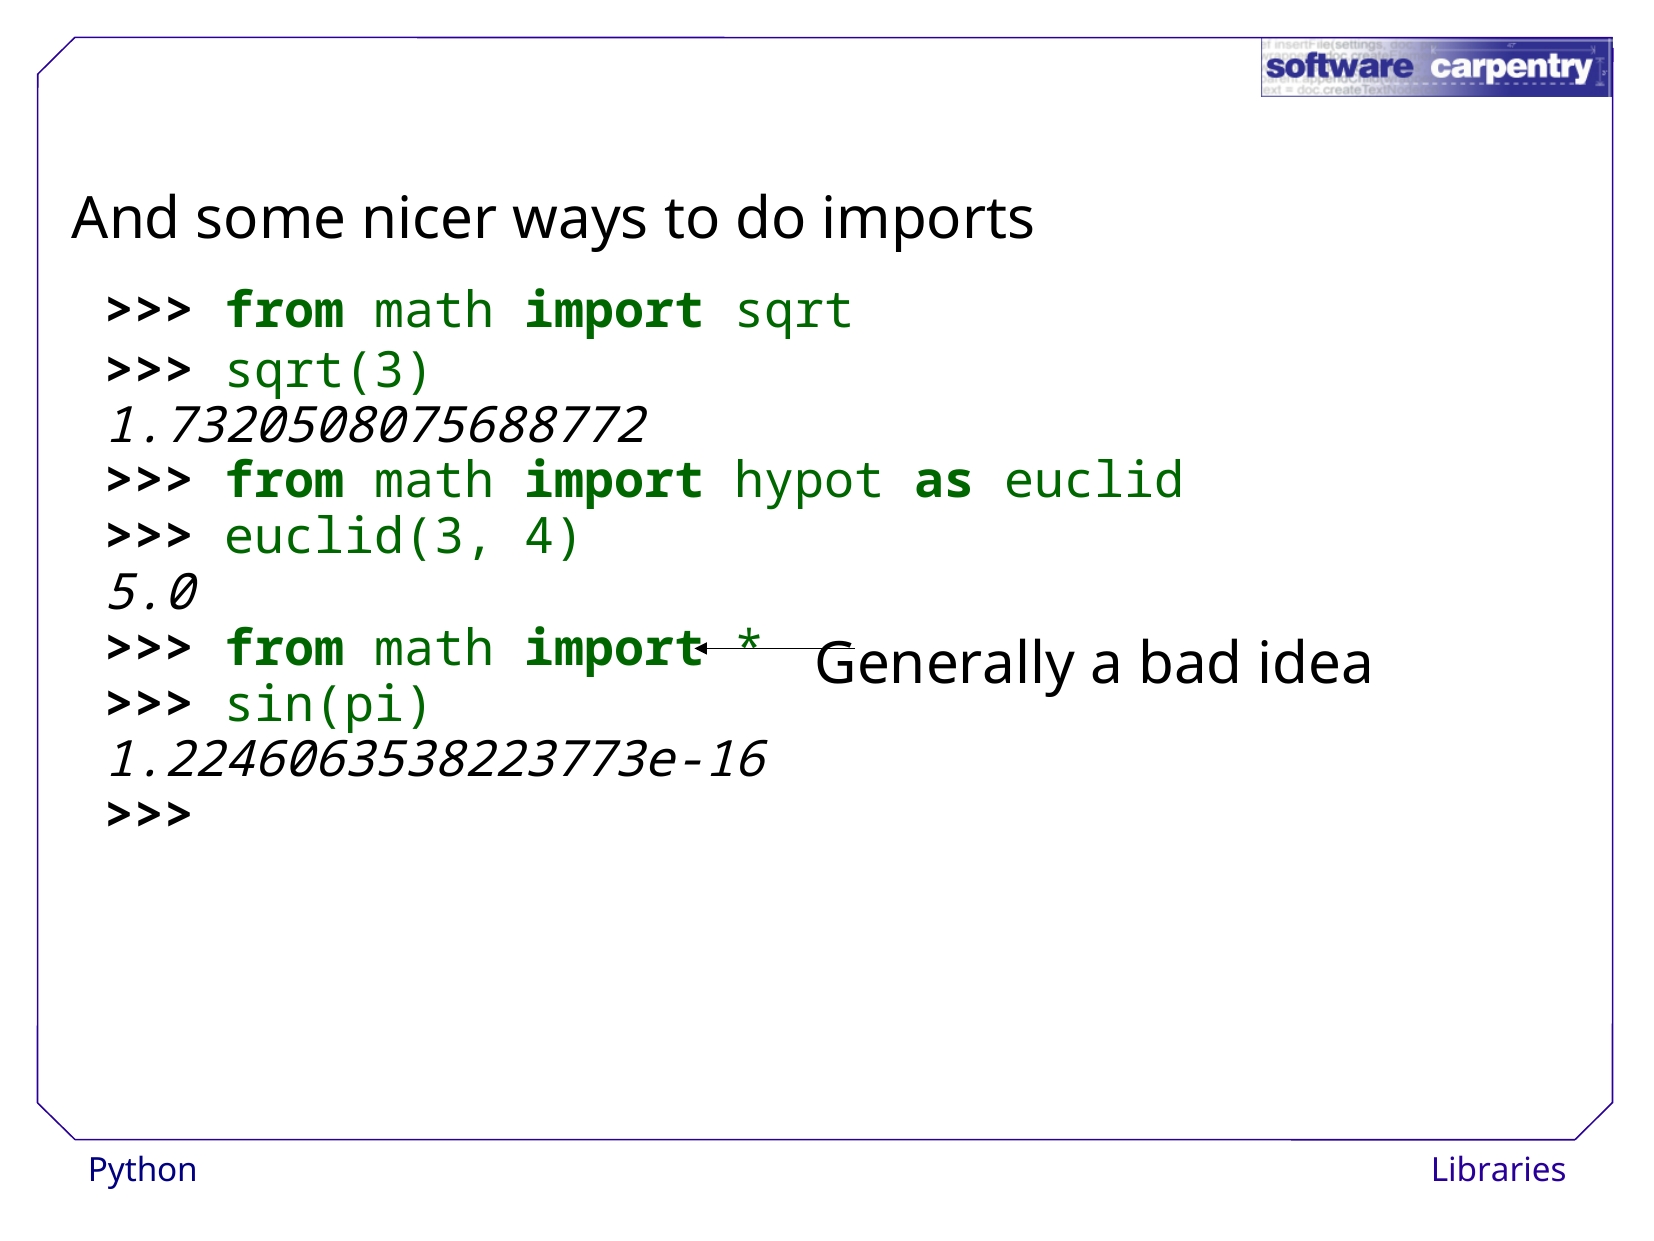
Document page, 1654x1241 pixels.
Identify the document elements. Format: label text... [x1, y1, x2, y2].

picture [1261, 39, 1613, 97]
text_box >>> from math import sqrt >>> sqrt(3) 1.7320508075688772 >>> from math import hypot as euclid >>> euclid(3, 4) 5.0 >>> from math import * >>> sin(pi) 1.2246063538223773e-16 >>> [89, 270, 1517, 857]
text_box Generally a bad idea [800, 582, 1540, 703]
text_box And some nicer ways to do imports [57, 138, 1201, 259]
